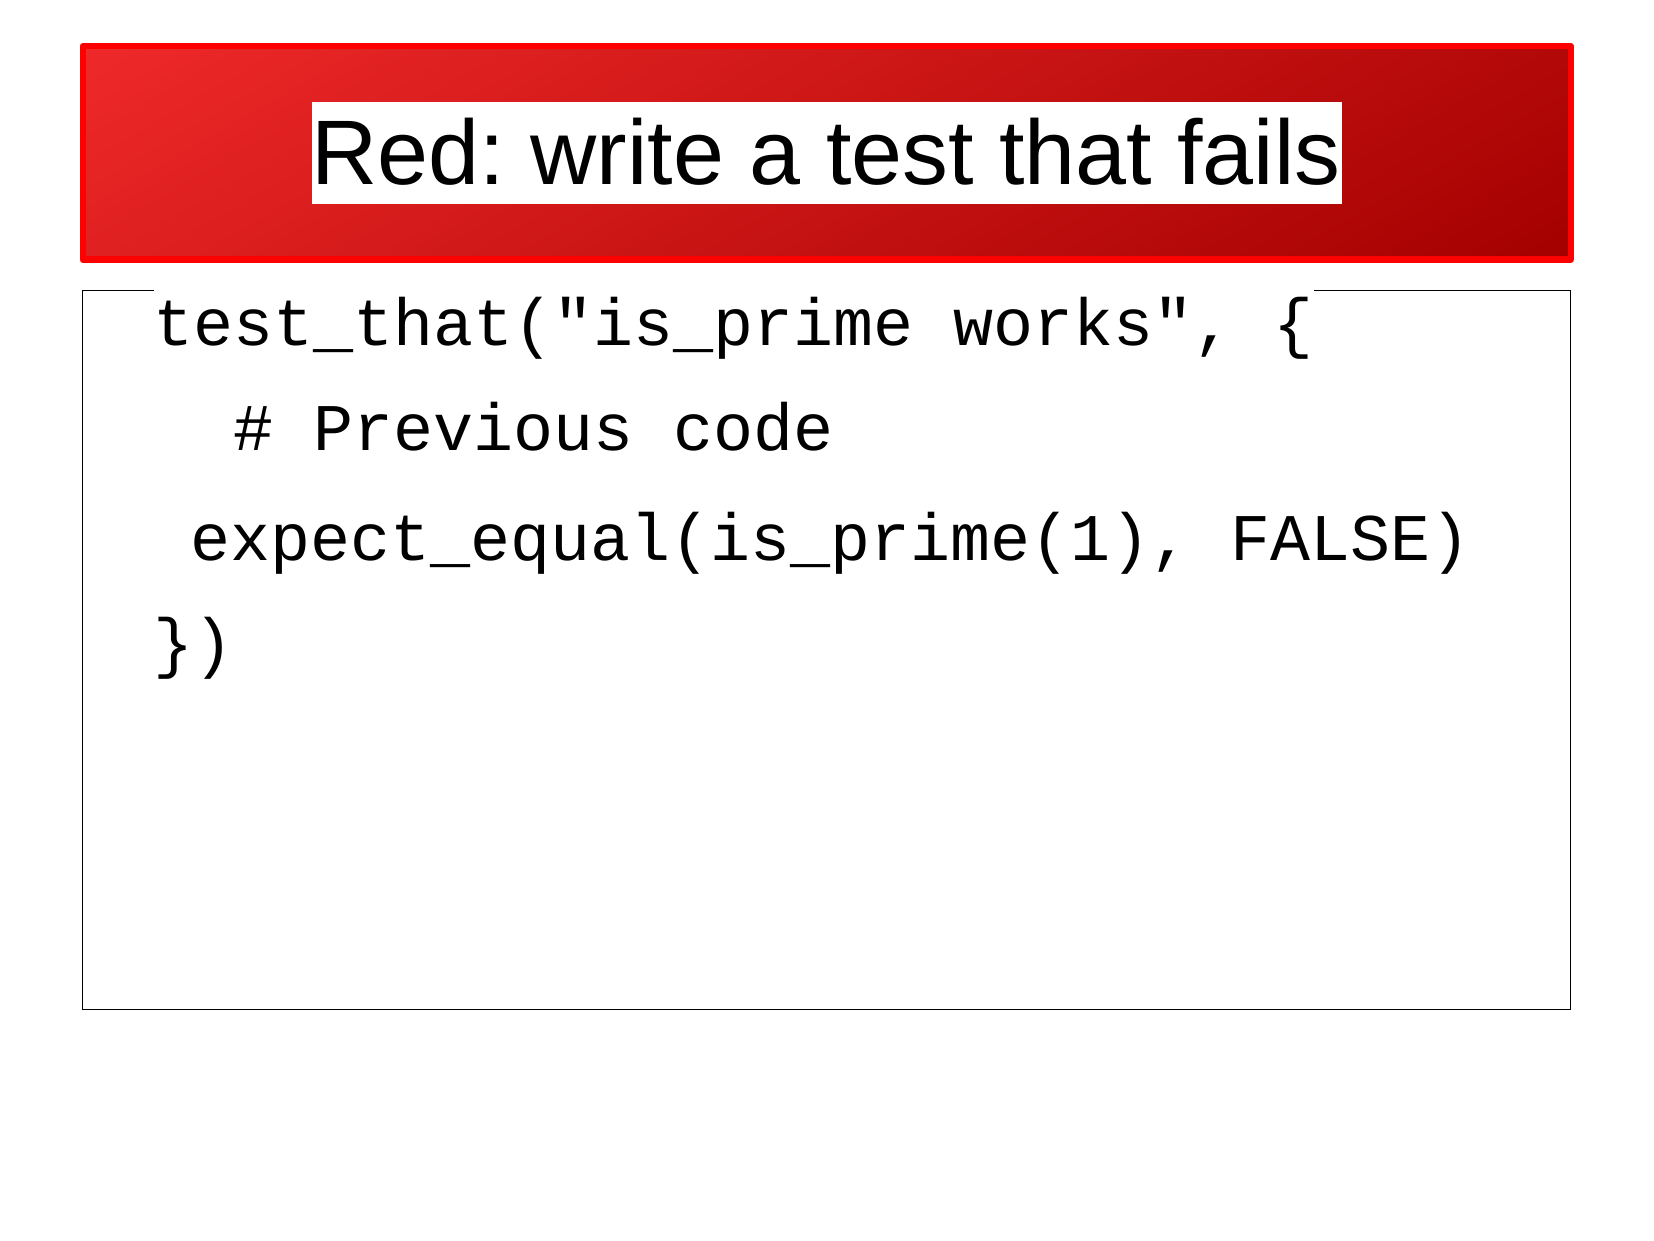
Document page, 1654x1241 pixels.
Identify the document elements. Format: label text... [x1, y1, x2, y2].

title Red: write a test that fails [82, 46, 1571, 260]
list test_that("is_prime works", { # Previous code expect_equal(is_prime(1), FALSE) }) [82, 290, 1571, 1010]
